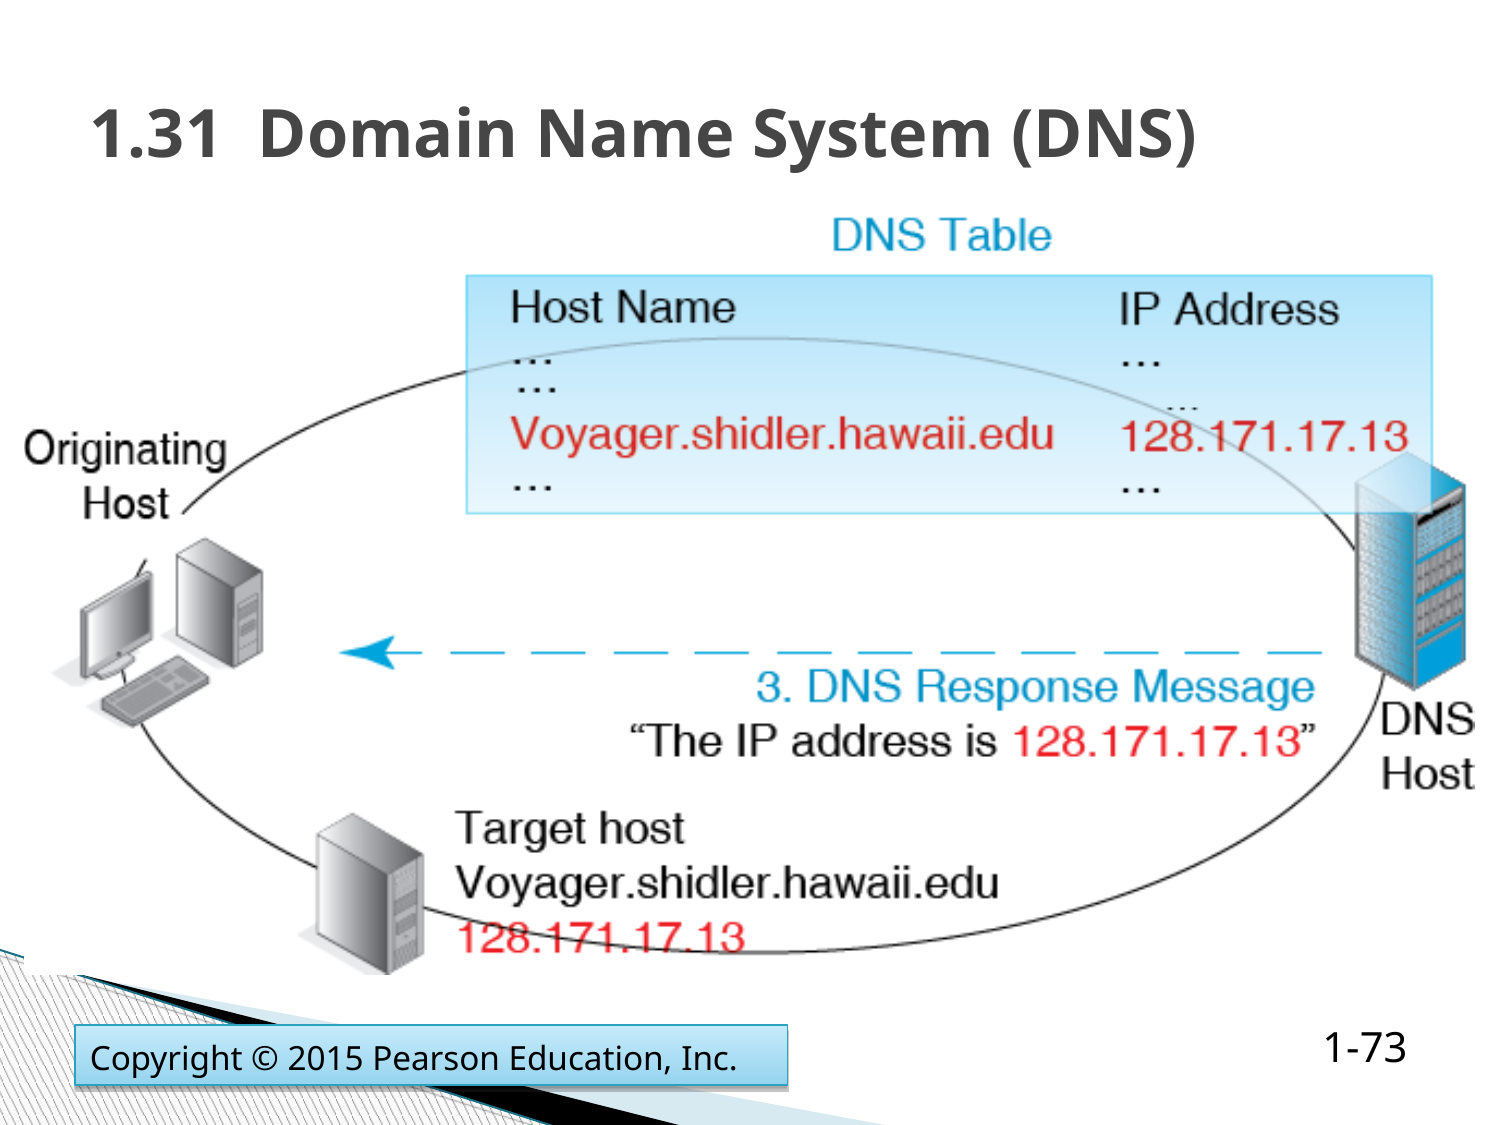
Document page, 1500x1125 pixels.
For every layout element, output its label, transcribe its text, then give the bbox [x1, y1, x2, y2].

title 1.31 Domain Name System (DNS) [75, 62, 1425, 200]
slide_number 1-<number> [1275, 1025, 1423, 1085]
footer Copyright © 2015 Pearson Education, Inc. [75, 1025, 788, 1085]
picture [0, 212, 1475, 1125]
